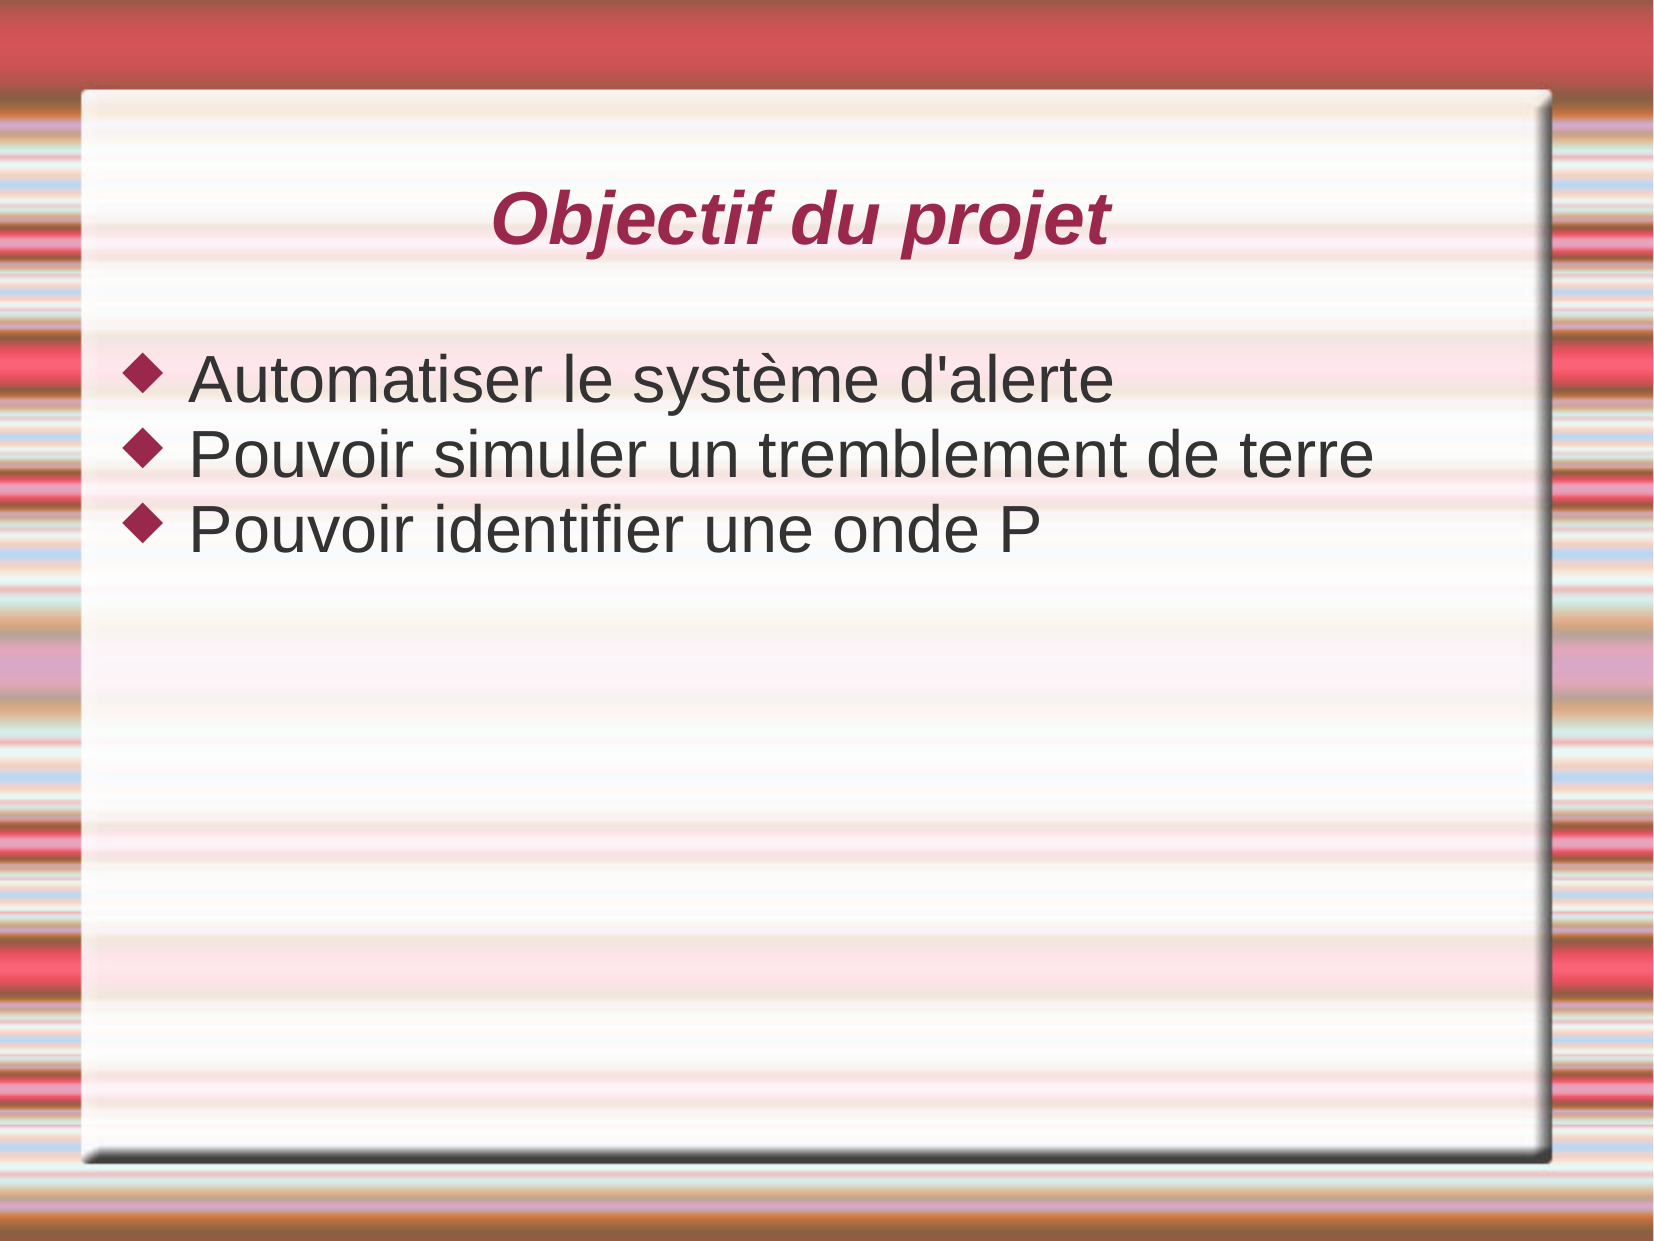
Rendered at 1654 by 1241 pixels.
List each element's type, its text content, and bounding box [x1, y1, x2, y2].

title Objectif du projet [88, 114, 1534, 322]
list Automatiser le système d'alerte Pouvoir simuler un tremblement de terre Pouvoir identifier une onde P [106, 342, 1488, 1124]
picture [0, 0, 1654, 1241]
